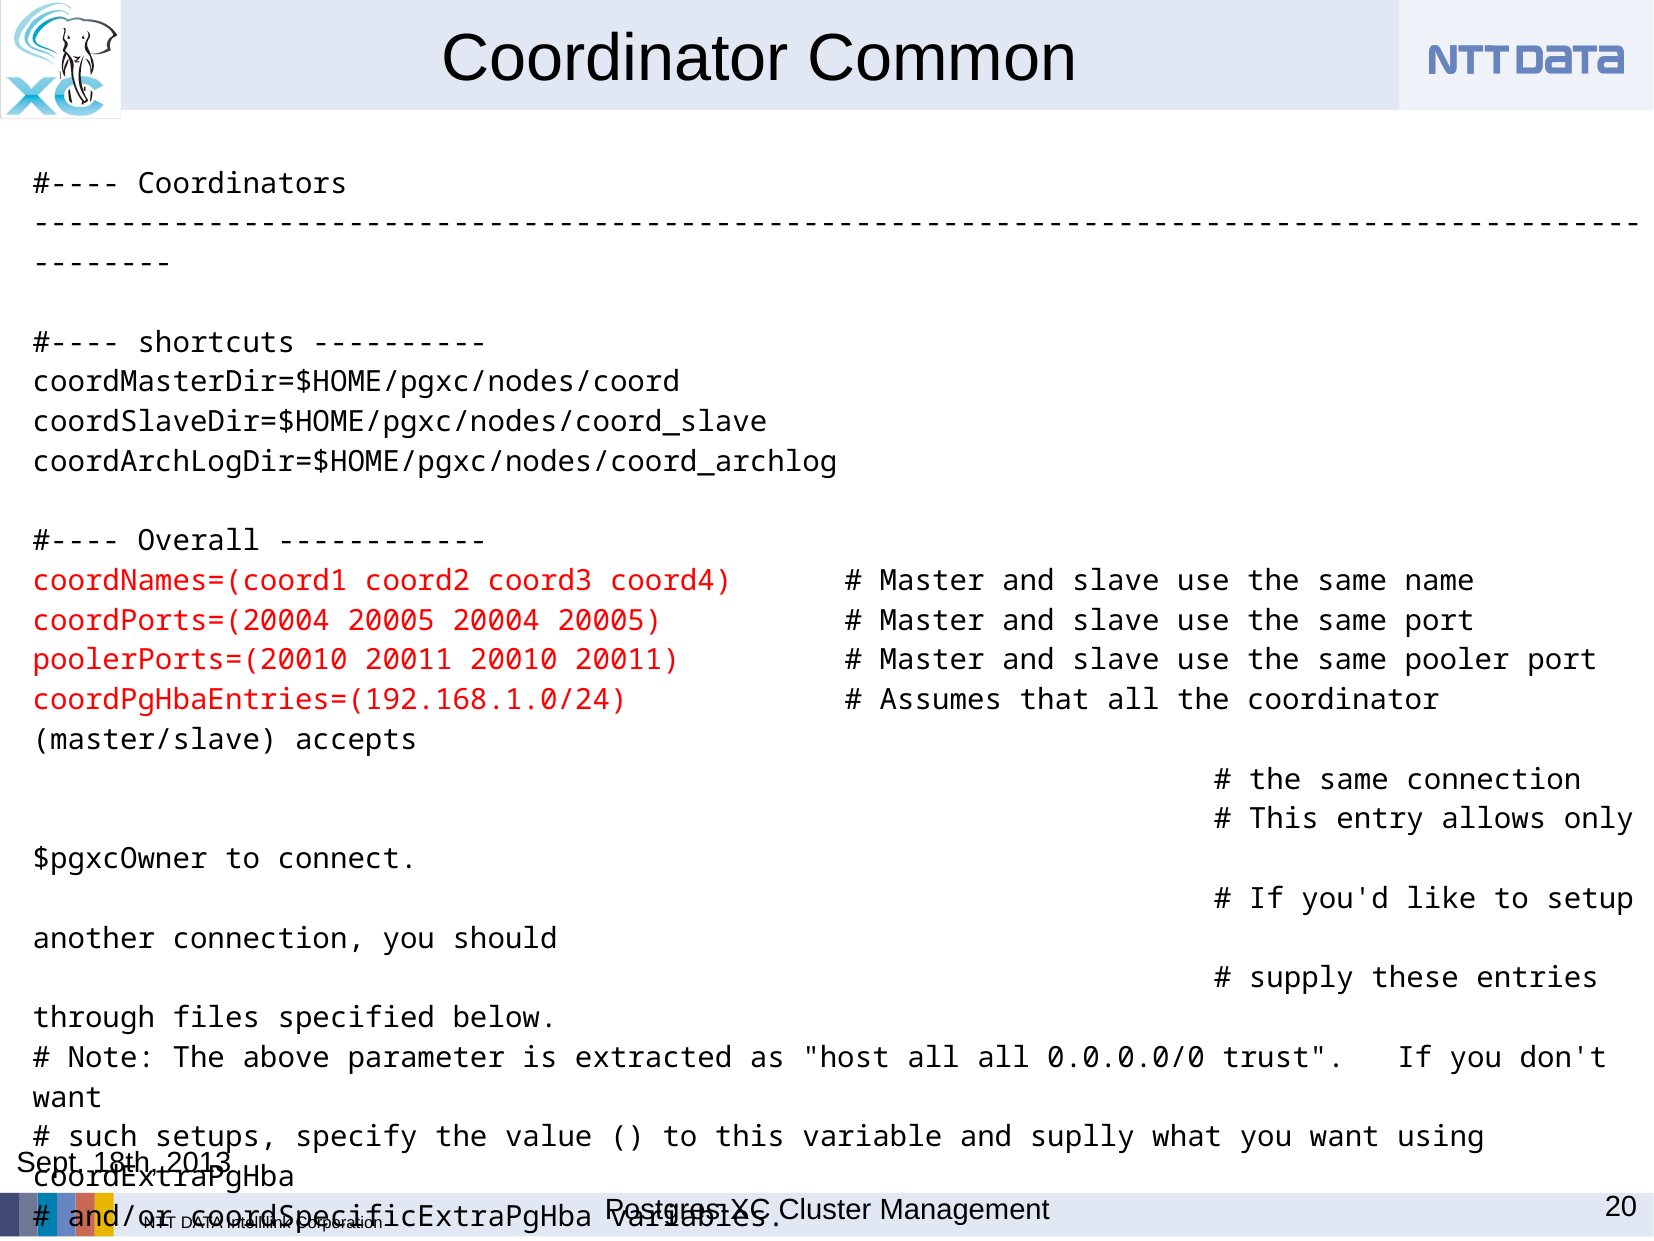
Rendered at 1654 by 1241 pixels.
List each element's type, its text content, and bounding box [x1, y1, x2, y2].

text_box #---- Coordinators ---------------------------------------------------------------------------------------------------- #---- shortcuts ---------- coordMasterDir=$HOME/pgxc/nodes/coord coordSlaveDir=$HOME/pgxc/nodes/coord_slave coordArchLogDir=$HOME/pgxc/nodes/coord_archlog #---- Overall ------------ coordNames=(coord1 coord2 coord3 coord4) # Master and slave use the same name coordPorts=(20004 20005 20004 20005) # Master and slave use the same port poolerPorts=(20010 20011 20010 20011) # Master and slave use the same pooler port coordPgHbaEntries=(192.168.1.0/24) # Assumes that all the coordinator (master/slave) accepts # the same connection # This entry allows only $pgxcOwner to connect. # If you'd like to setup another connection, you should # supply these entries through files specified below. # Note: The above parameter is extracted as "host all all 0.0.0.0/0 trust". If you don't want # such setups, specify the value () to this variable and suplly what you want using coordExtraPgHba # and/or coordSpecificExtraPgHba variables. [17, 154, 1654, 911]
picture [0, 0, 121, 119]
title Coordinator Common [120, 3, 1399, 110]
picture [1429, 45, 1624, 74]
